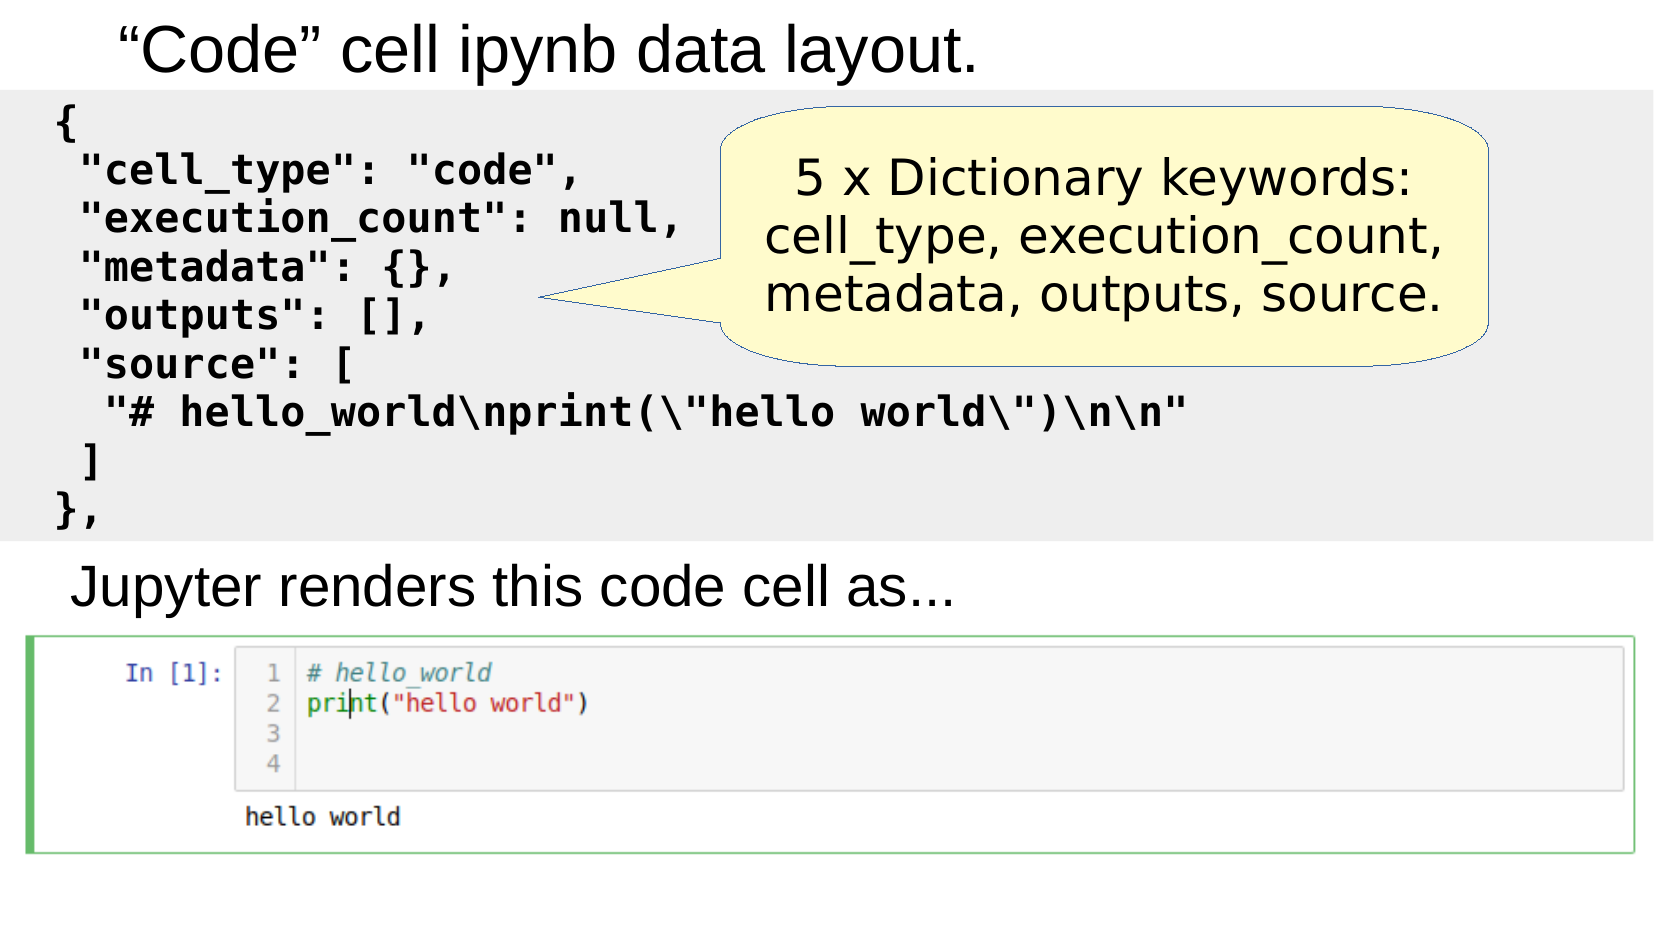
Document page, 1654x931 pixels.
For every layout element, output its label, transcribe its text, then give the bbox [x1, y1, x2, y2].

picture [17, 625, 1648, 865]
text_box { "cell_type": "code", "execution_count": null, "metadata": {}, "outputs": [], "source": [ "# hello_world\nprint(\"hello world\")\n\n" ] }, [0, 89, 1654, 542]
text_box 5 x Dictionary keywords: cell_type, execution_count, metadata, outputs, source. [538, 106, 1489, 367]
text_box Jupyter renders this code cell as... [35, 549, 1560, 623]
text_box “Code” cell ipynb data layout. [82, 5, 1571, 89]
